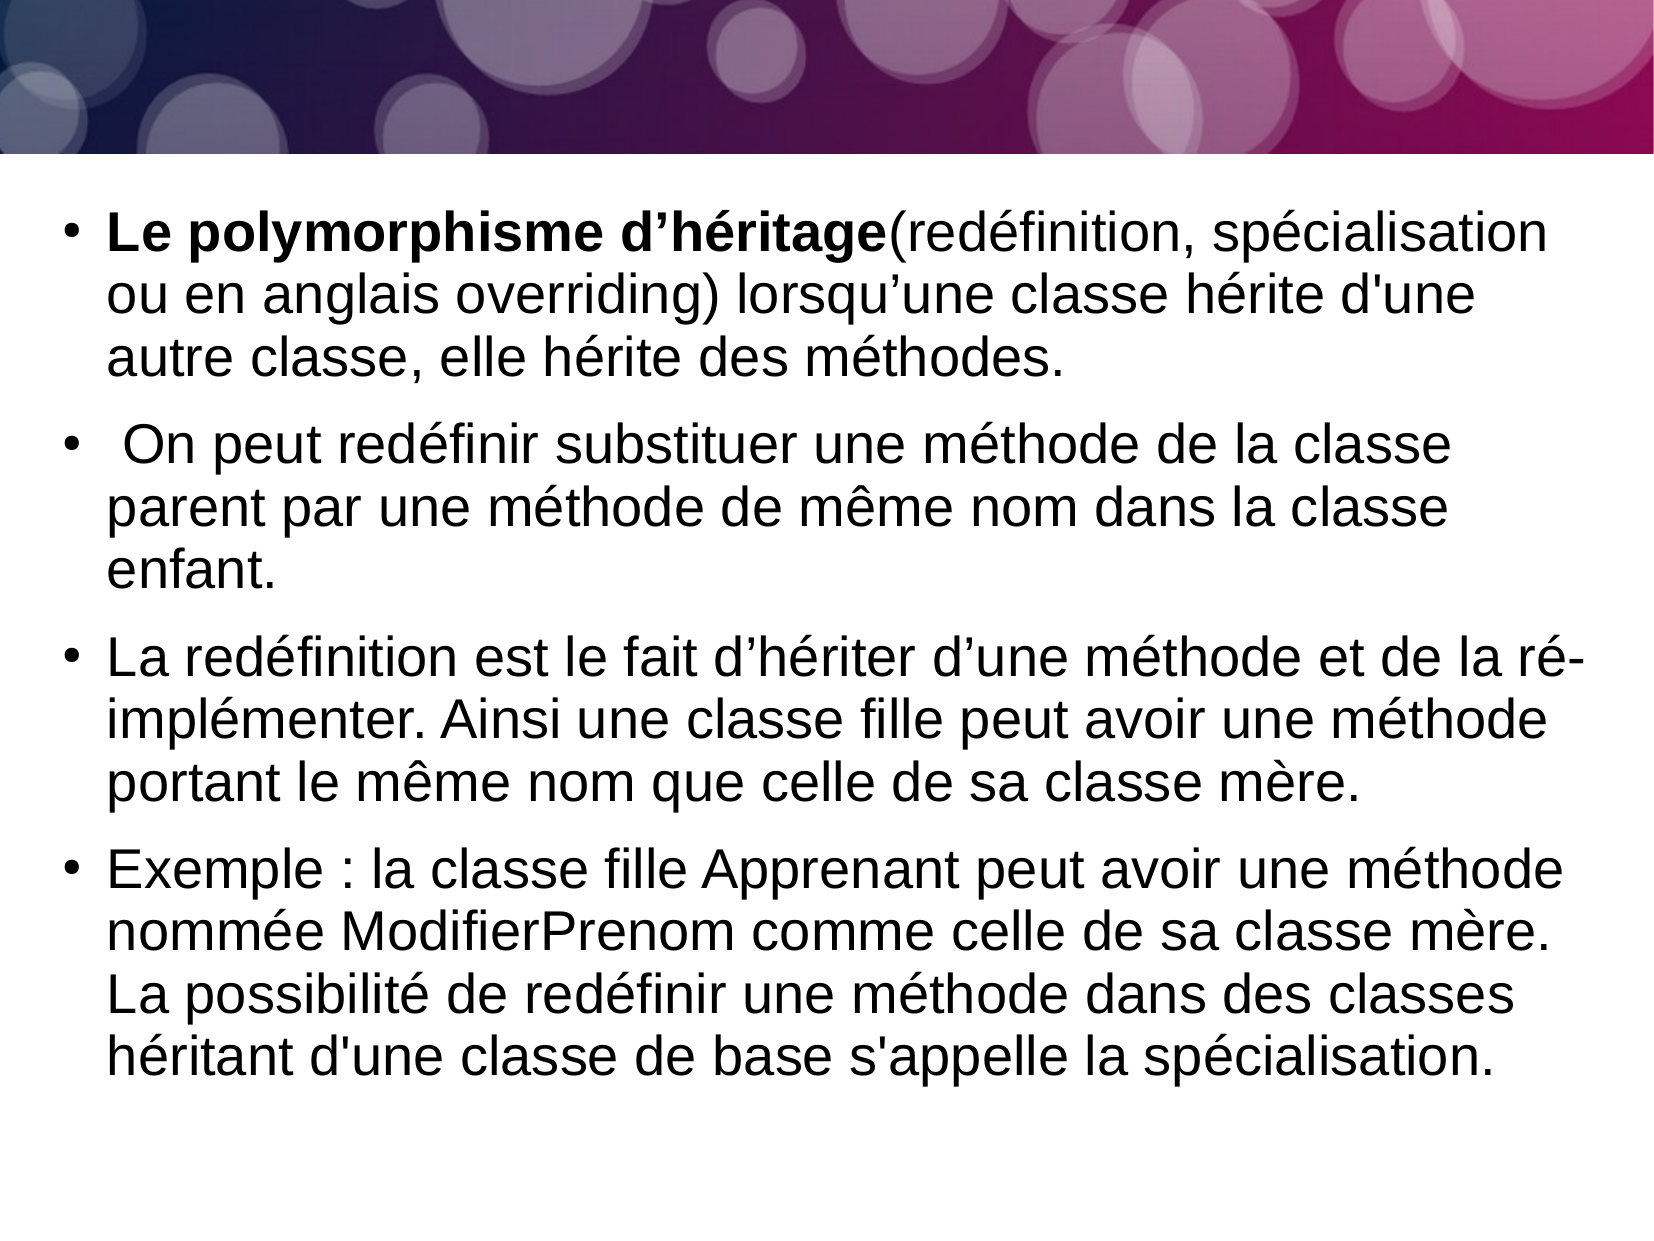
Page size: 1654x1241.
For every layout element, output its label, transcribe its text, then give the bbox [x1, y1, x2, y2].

list Le polymorphisme d’héritage(redéfinition, spécialisation ou en anglais overriding) lorsqu’une classe hérite d'une autre classe, elle hérite des méthodes. On peut redéfinir substituer une méthode de la classe parent par une méthode de même nom dans la classe enfant. La redéfinition est le fait d’hériter d’une méthode et de la ré-implémenter. Ainsi une classe fille peut avoir une méthode portant le même nom que celle de sa classe mère. Exemple : la classe fille Apprenant peut avoir une méthode nommée ModifierPrenom comme celle de sa classe mère. La possibilité de redéfinir une méthode dans des classes héritant d'une classe de base s'appelle la spécialisation. [47, 200, 1595, 1182]
picture [0, 0, 1654, 154]
